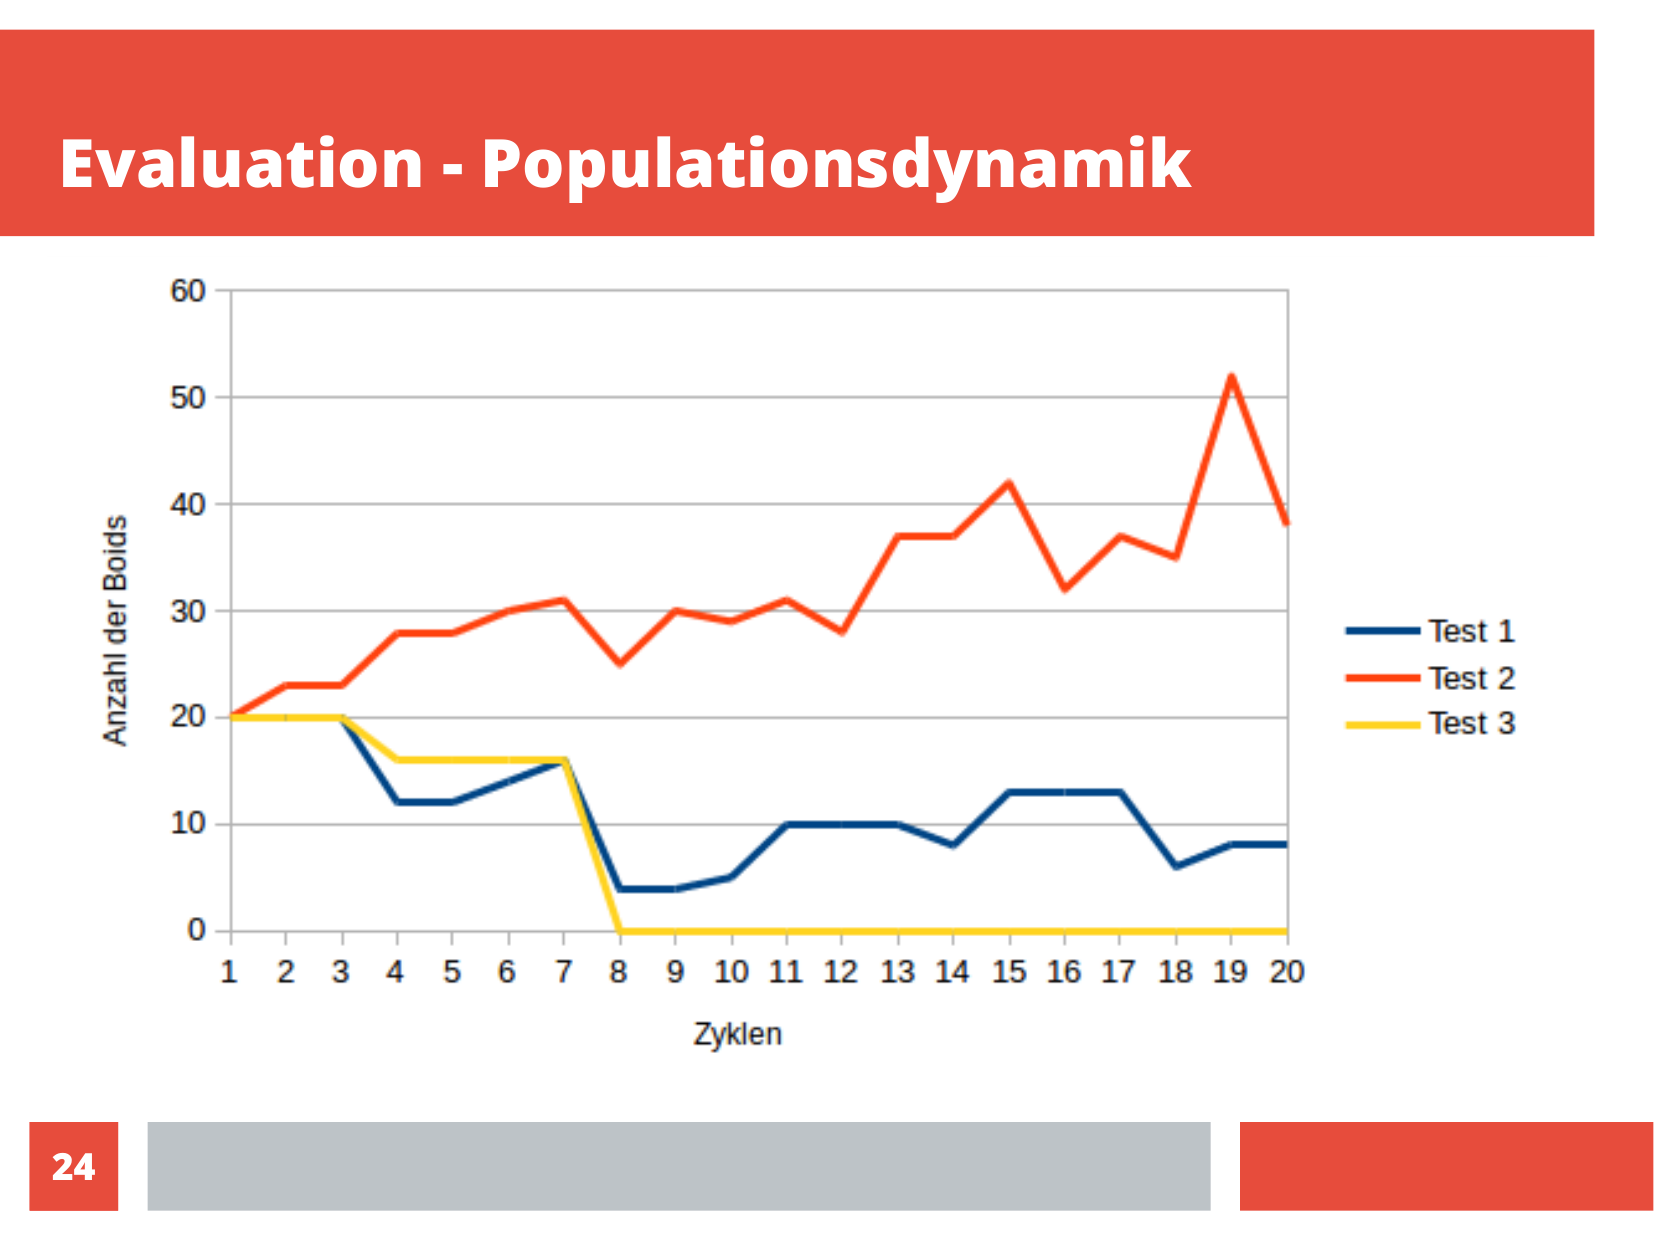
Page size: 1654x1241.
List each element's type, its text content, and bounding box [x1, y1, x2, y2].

title Evaluation - Populationsdynamik [59, 49, 1595, 207]
picture [47, 255, 1548, 1100]
